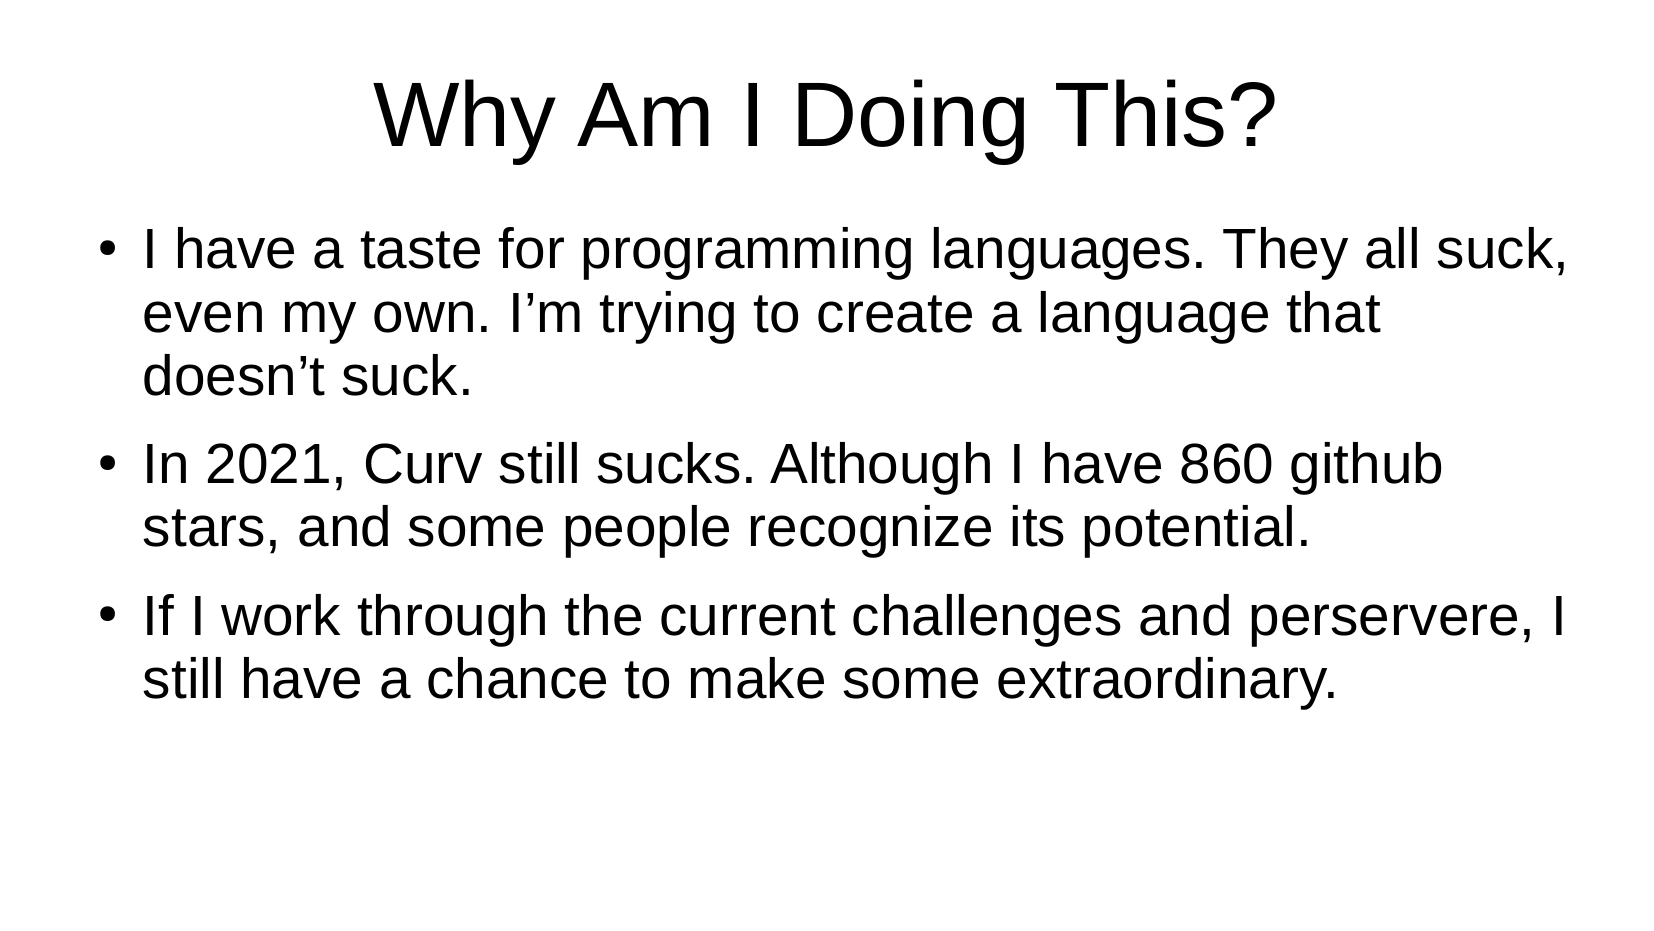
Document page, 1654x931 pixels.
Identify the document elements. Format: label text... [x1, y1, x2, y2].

title Why Am I Doing This? [82, 37, 1571, 193]
list I have a taste for programming languages. They all suck, even my own. I’m trying to create a language that doesn’t suck. In 2021, Curv still sucks. Although I have 860 github stars, and some people recognize its potential. If I work through the current challenges and perservere, I still have a chance to make some extraordinary. [82, 217, 1571, 758]
